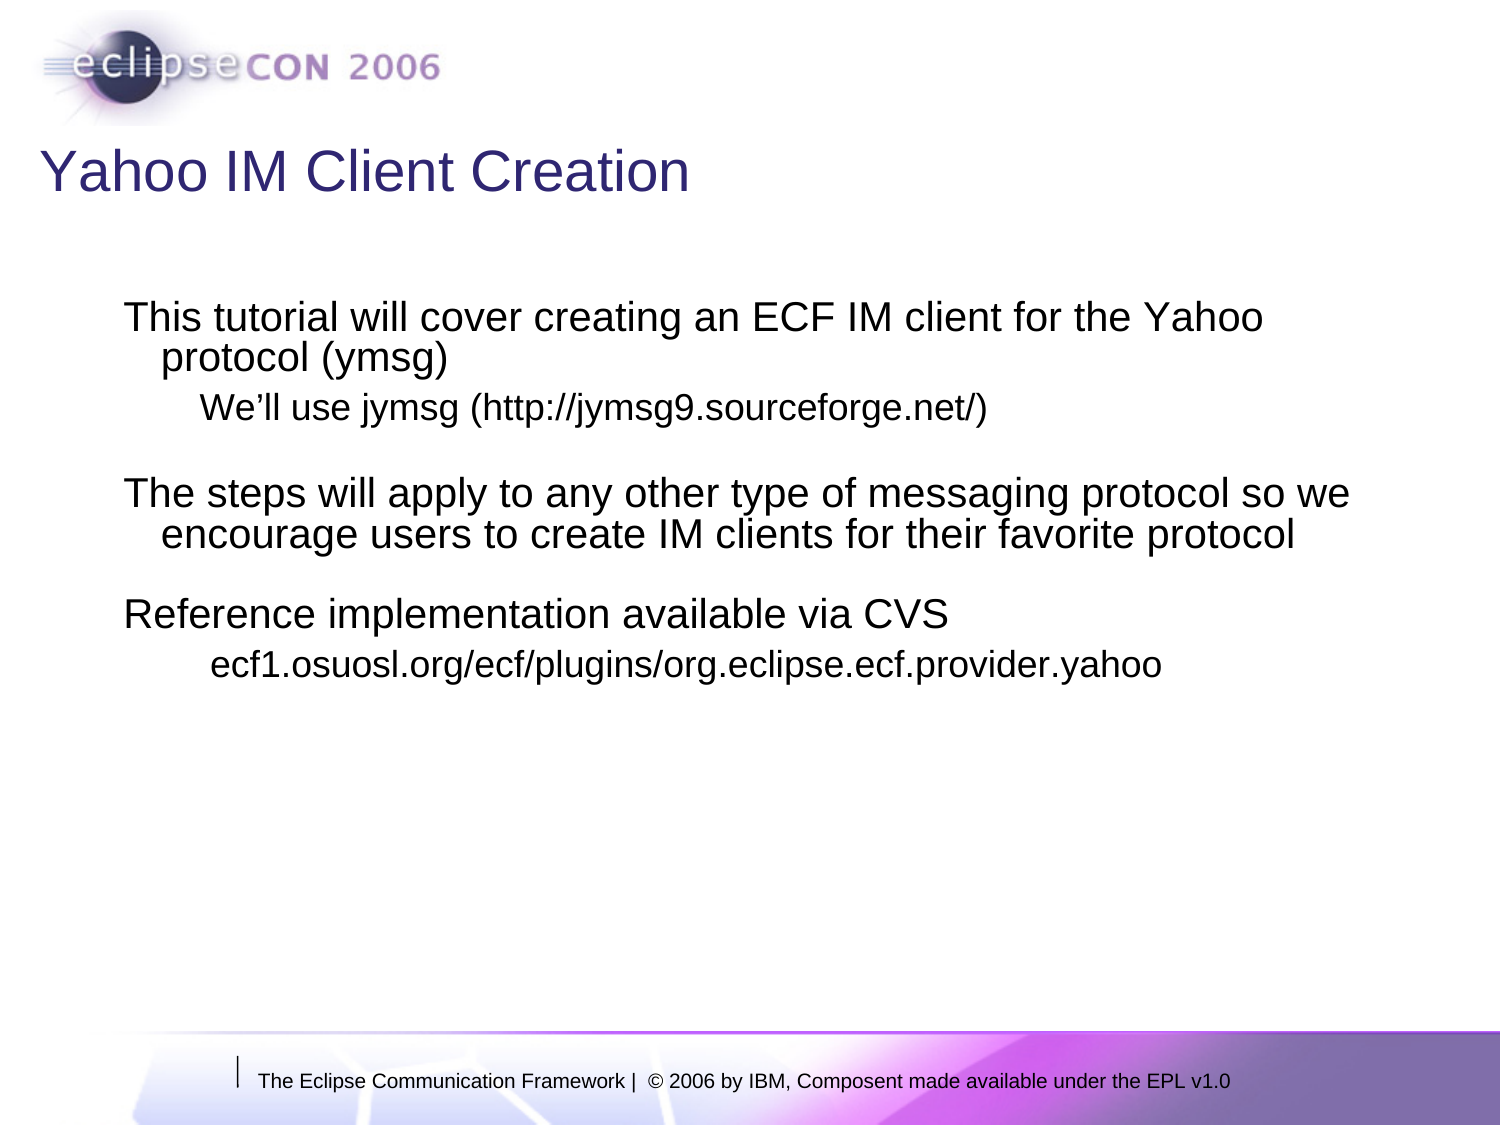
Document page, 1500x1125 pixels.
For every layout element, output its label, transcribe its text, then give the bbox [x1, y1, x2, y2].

picture [31, 10, 1040, 126]
picture [0, 1031, 1500, 1125]
title Yahoo IM Client Creation [25, 142, 1378, 225]
list This tutorial will cover creating an ECF IM client for the Yahoo protocol (ymsg) We’ll use jymsg (http://jymsg9.sourceforge.net/) The steps will apply to any other type of messaging protocol so we encourage users to create IM clients for their favorite protocol Reference implementation available via CVS ecf1.osuosl.org/ecf/plugins/org.eclipse.ecf.provider.yahoo [108, 291, 1378, 932]
